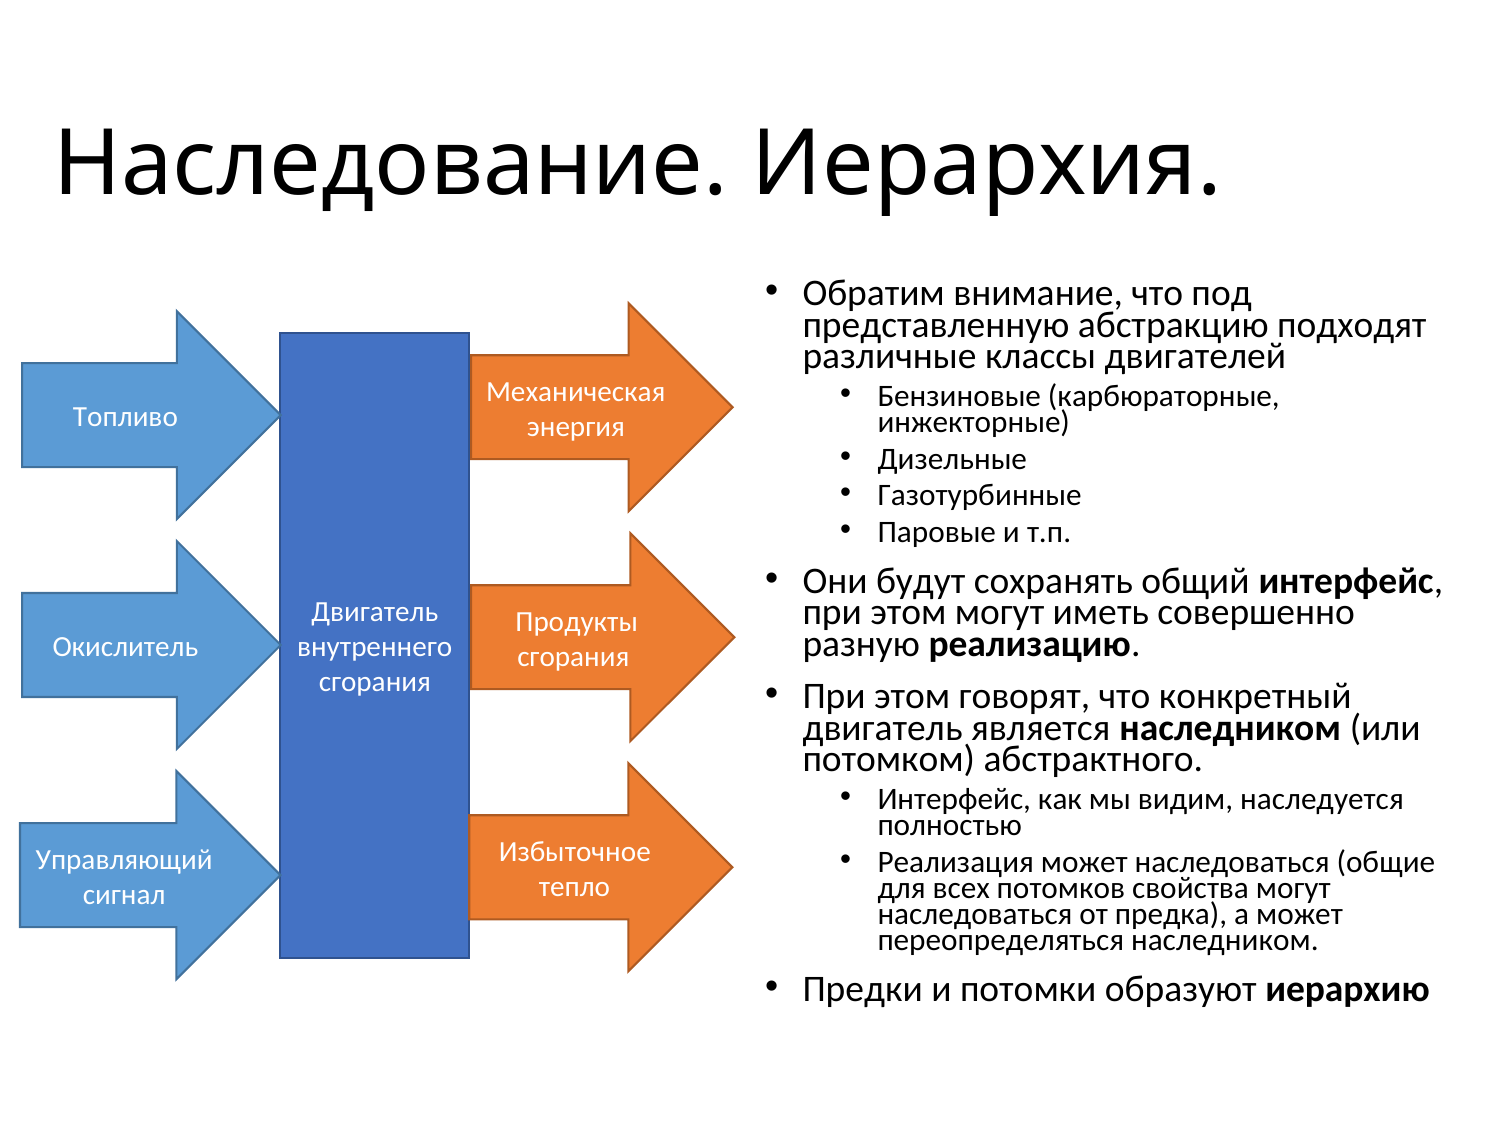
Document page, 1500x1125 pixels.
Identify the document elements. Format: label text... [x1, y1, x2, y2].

text_box Окислитель [22, 541, 281, 749]
text_box Продукты сгорания [471, 533, 735, 742]
text_box Двигатель внутреннего сгорания [280, 332, 470, 958]
text_box Управляющий сигнал [20, 771, 281, 980]
text_box Избыточное тепло [469, 763, 733, 972]
title Наследование. Иерархия. [38, 55, 1333, 274]
text_box Механическая энергия [471, 303, 733, 512]
text_box Топливо [22, 311, 281, 520]
list Обратим внимание, что под представленную абстракцию подходят различные классы двигателей Бензиновые (карбюраторные, инжекторные) Дизельные Газотурбинные Паровые и т.п. Они будут сохранять общий интерфейс, при этом могут иметь совершенно разную реализацию. При этом говорят, что конкретный двигатель является наследником (или потомком) абстрактного. Интерфейс, как мы видим, наследуется полностью Реализация может наследоваться (общие для всех потомков свойства могут наследоваться от предка), а может переопределяться наследником. Предки и потомки образуют иерархию [750, 273, 1480, 1066]
